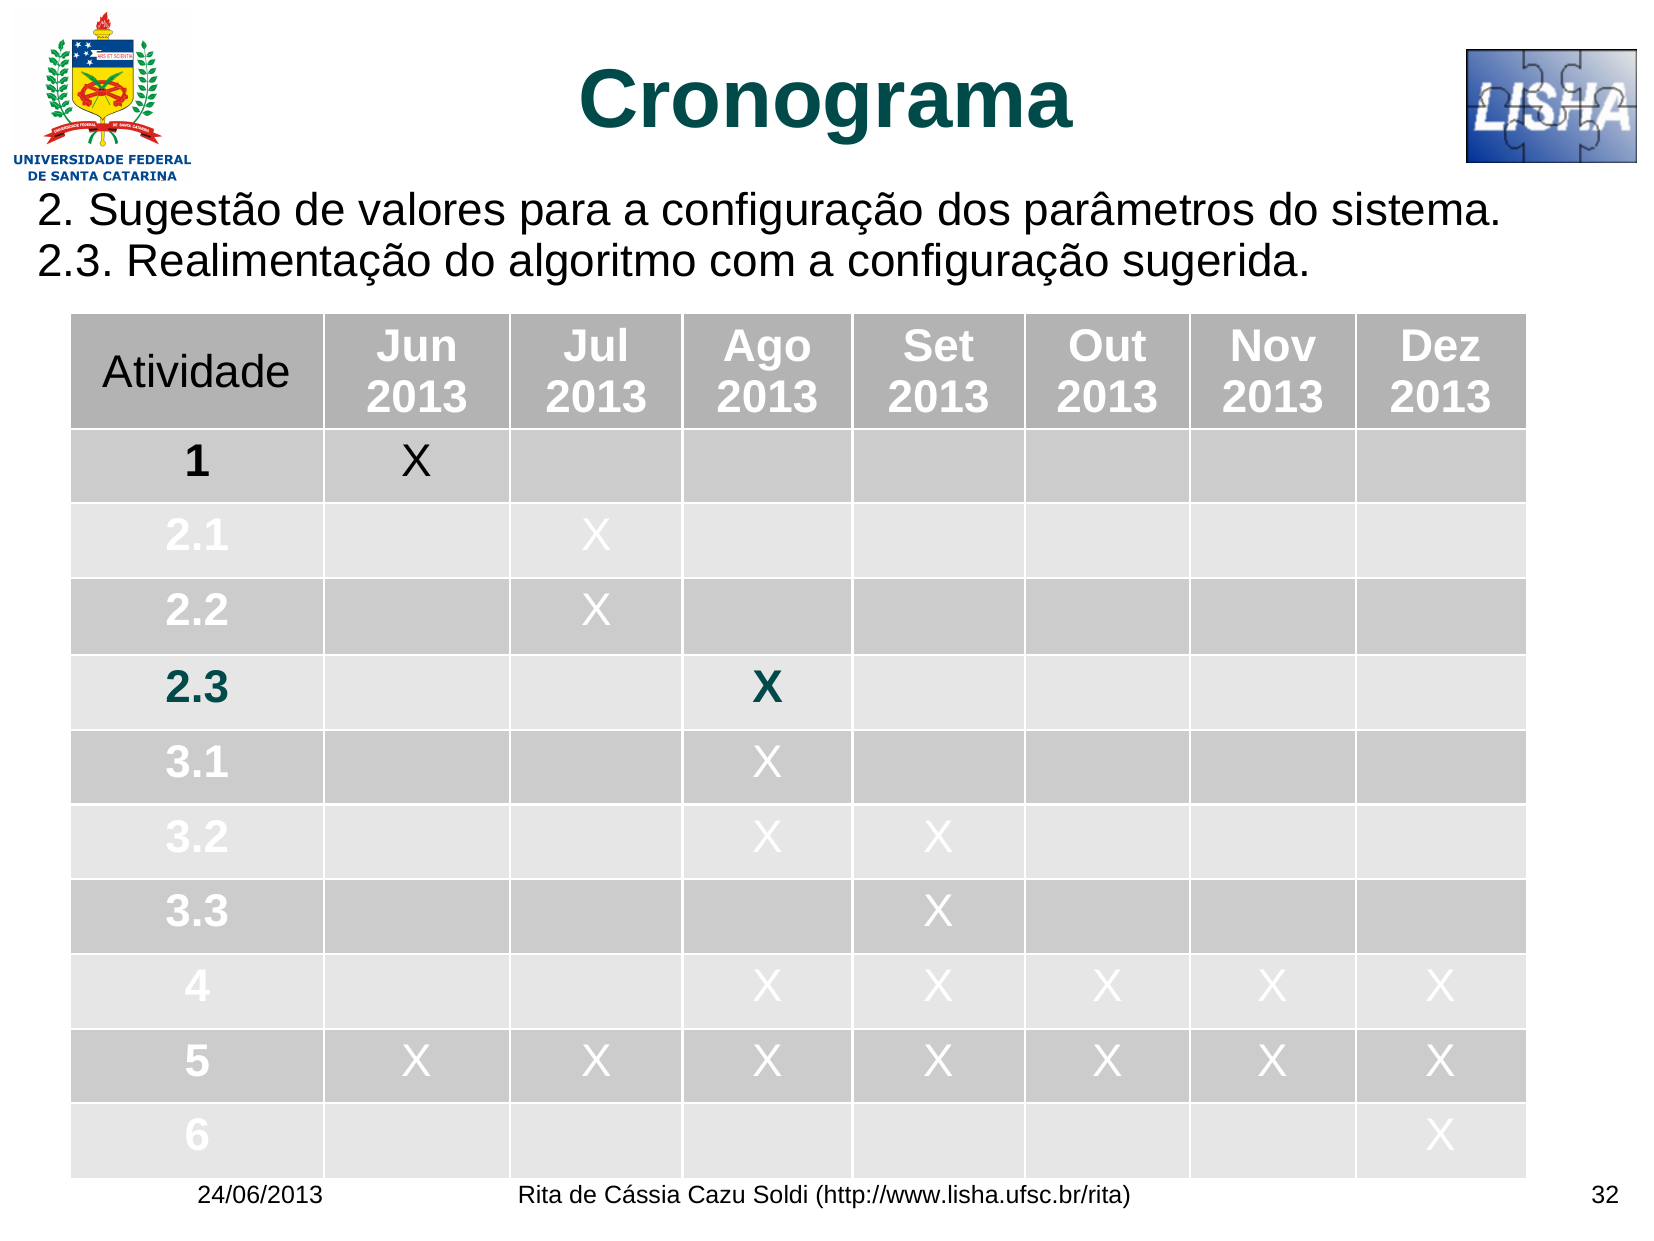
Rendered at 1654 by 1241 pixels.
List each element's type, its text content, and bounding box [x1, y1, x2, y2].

table_cell X [511, 1030, 681, 1102]
table_cell [325, 579, 509, 654]
table_cell [1357, 880, 1526, 953]
table_cell [684, 880, 851, 953]
table_cell X [684, 955, 851, 1028]
table_cell X [325, 1030, 509, 1102]
table_cell [325, 656, 509, 729]
table_cell [1191, 1104, 1355, 1178]
table_cell [1026, 731, 1189, 803]
table_cell [854, 1104, 1024, 1178]
table_cell X [854, 880, 1024, 953]
title Cronograma [190, 27, 1461, 183]
table_cell [1357, 504, 1526, 577]
table_cell [1357, 656, 1526, 729]
table_cell [1191, 806, 1355, 878]
table_cell [325, 880, 509, 953]
table_cell X [325, 430, 509, 502]
table_cell X [684, 731, 851, 803]
table_cell [1357, 806, 1526, 878]
table_cell [1191, 430, 1355, 502]
table_cell [511, 430, 681, 502]
table_cell X [1357, 1030, 1526, 1102]
table_cell [1026, 504, 1189, 577]
table_cell X [684, 1030, 851, 1102]
table_cell [325, 1104, 509, 1178]
table_cell [1026, 656, 1189, 729]
table_header Nov 2013 [1191, 314, 1355, 428]
table_cell [1191, 504, 1355, 577]
table_header Dez 2013 [1357, 314, 1526, 428]
table_cell [684, 504, 851, 577]
table_cell [1191, 579, 1355, 654]
table_header Ago 2013 [684, 314, 851, 428]
table_header Set 2013 [854, 314, 1024, 428]
table_cell [684, 579, 851, 654]
table_cell [1357, 430, 1526, 502]
table_cell [1026, 880, 1189, 953]
table_header Jul 2013 [511, 314, 681, 428]
table_cell X [1191, 955, 1355, 1028]
table_cell [854, 579, 1024, 654]
table_header Atividade [71, 314, 323, 428]
table_cell [511, 806, 681, 878]
table_cell [1191, 880, 1355, 953]
table_cell X [854, 806, 1024, 878]
table_cell X [511, 504, 681, 577]
table_header Out 2013 [1026, 314, 1189, 428]
table_cell X [1026, 955, 1189, 1028]
table_cell [511, 656, 681, 729]
table_cell [854, 504, 1024, 577]
table_cell [325, 731, 509, 803]
table_cell X [684, 656, 851, 729]
table_cell X [1357, 1104, 1526, 1178]
picture [1466, 49, 1637, 163]
table_cell X [1026, 1030, 1189, 1102]
table_cell X [511, 579, 681, 654]
table_cell [684, 1104, 851, 1178]
table_cell [854, 731, 1024, 803]
table_cell [1026, 1104, 1189, 1178]
table_cell X [684, 806, 851, 878]
table_cell [1026, 806, 1189, 878]
picture [13, 6, 191, 181]
table_cell 3.3 [71, 880, 323, 953]
table_cell [325, 955, 509, 1028]
table_cell [325, 806, 509, 878]
table_cell [854, 430, 1024, 502]
table_cell [1191, 656, 1355, 729]
table_cell 2.2 [71, 579, 323, 654]
table_cell [511, 1104, 681, 1178]
table_cell [1357, 579, 1526, 654]
table_cell 2.3 [71, 656, 323, 729]
table_cell 2.1 [71, 504, 323, 577]
table_cell [325, 504, 509, 577]
table_cell 3.2 [71, 806, 323, 878]
table_cell 6 [71, 1104, 323, 1178]
table_cell 1 [71, 430, 323, 502]
table_cell X [1191, 1030, 1355, 1102]
table_cell X [1357, 955, 1526, 1028]
table_header Jun 2013 [325, 314, 509, 428]
table_cell X [854, 1030, 1024, 1102]
table_cell X [854, 955, 1024, 1028]
table_cell 3.1 [71, 731, 323, 803]
table_cell 4 [71, 955, 323, 1028]
table_cell [1026, 579, 1189, 654]
table_cell [854, 656, 1024, 729]
table_cell [1026, 430, 1189, 502]
table_cell [1357, 731, 1526, 803]
table_cell [511, 731, 681, 803]
table_cell 5 [71, 1030, 323, 1102]
table_cell [511, 955, 681, 1028]
table_cell [1191, 731, 1355, 803]
table_cell [684, 430, 851, 502]
table_cell [511, 880, 681, 953]
list 2. Sugestão de valores para a configuração dos parâmetros do sistema. 2.3. Realimentação do algoritmo com a configuração sugerida. [37, 183, 1613, 298]
